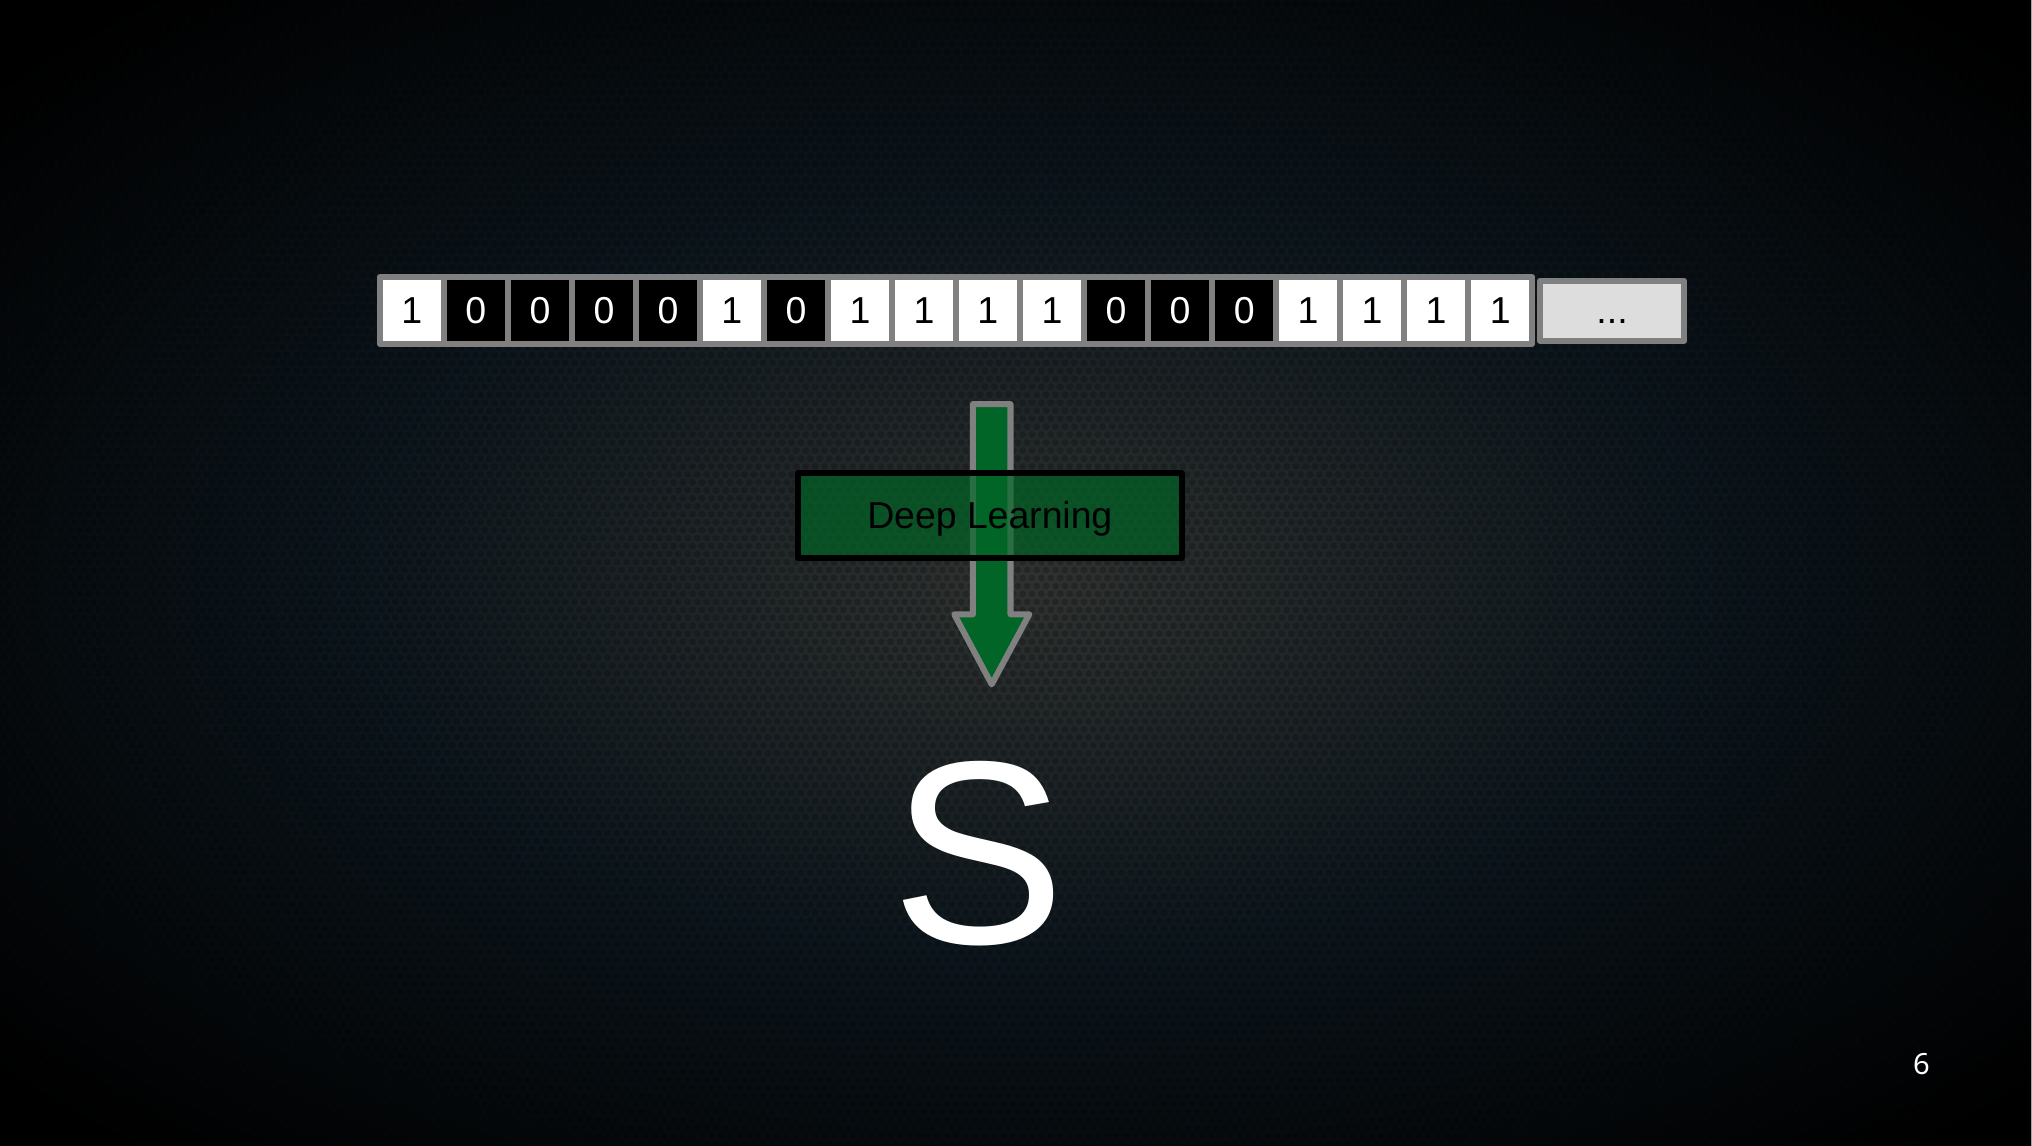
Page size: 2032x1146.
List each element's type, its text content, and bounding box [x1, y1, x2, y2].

text_box 1 [1019, 276, 1083, 344]
text_box [972, 404, 1011, 473]
text_box S [864, 699, 1094, 1007]
text_box 1 [1468, 276, 1533, 344]
text_box 0 [1083, 276, 1147, 344]
text_box [954, 559, 1030, 685]
text_box 1 [379, 276, 444, 344]
text_box 0 [571, 276, 635, 344]
text_box 1 [1340, 276, 1404, 344]
text_box 1 [891, 276, 955, 344]
text_box 0 [635, 276, 699, 344]
text_box 1 [1276, 276, 1340, 344]
text_box Deep Learning [797, 473, 1182, 559]
text_box 0 [507, 276, 571, 344]
text_box ... [1540, 280, 1685, 341]
picture [0, 0, 2032, 1146]
text_box 0 [1147, 276, 1211, 344]
text_box 1 [1404, 276, 1468, 344]
text_box 0 [764, 276, 827, 344]
text_box 1 [955, 276, 1019, 344]
text_box 0 [444, 276, 507, 344]
text_box 1 [827, 276, 891, 344]
text_box 1 [699, 276, 764, 344]
text_box 0 [1211, 276, 1276, 344]
